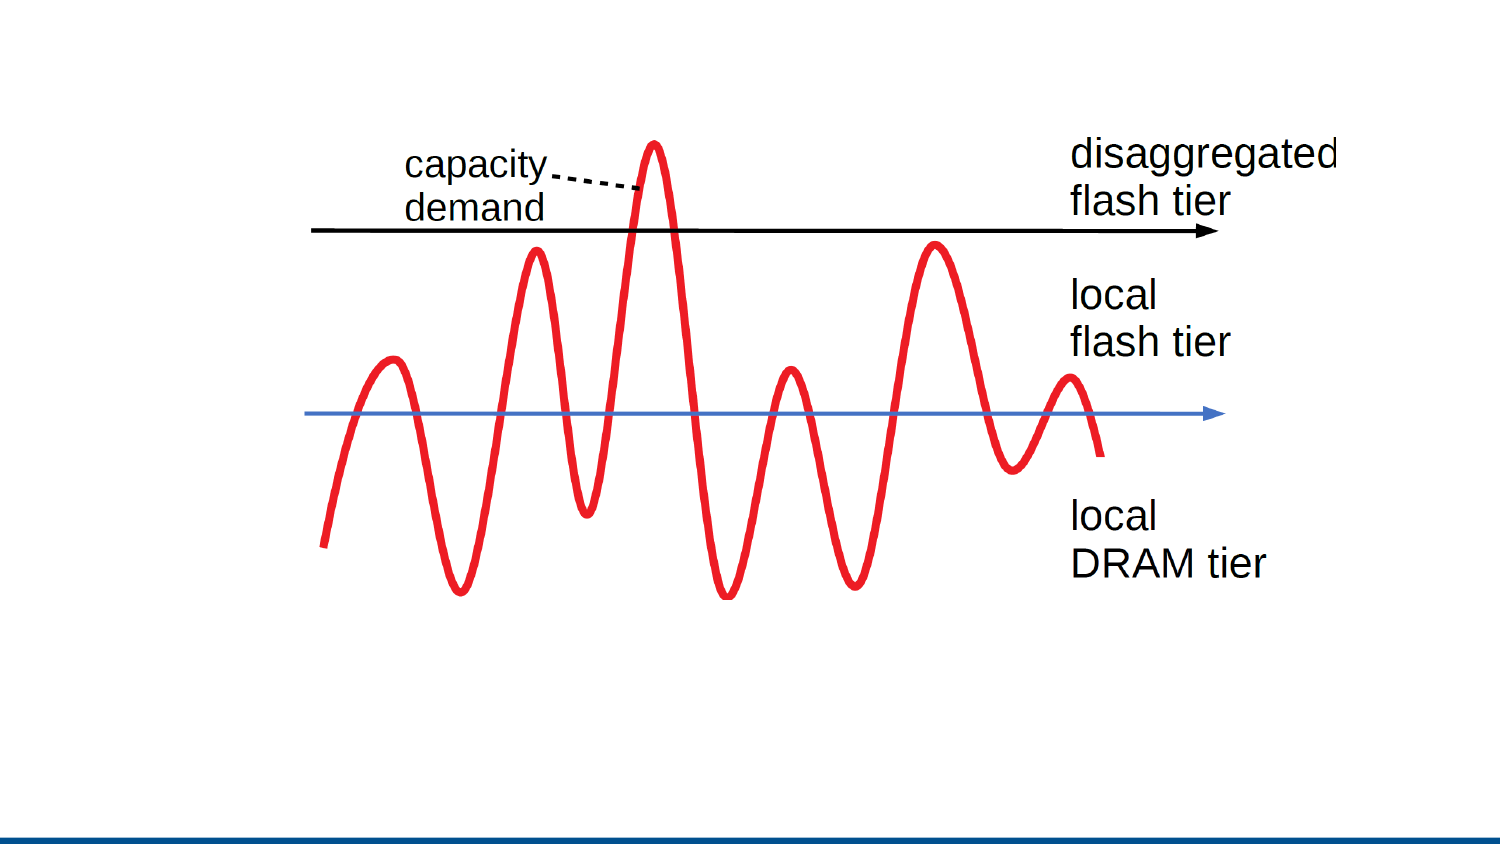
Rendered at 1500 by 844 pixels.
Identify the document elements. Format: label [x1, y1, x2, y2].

picture [304, 137, 1336, 601]
